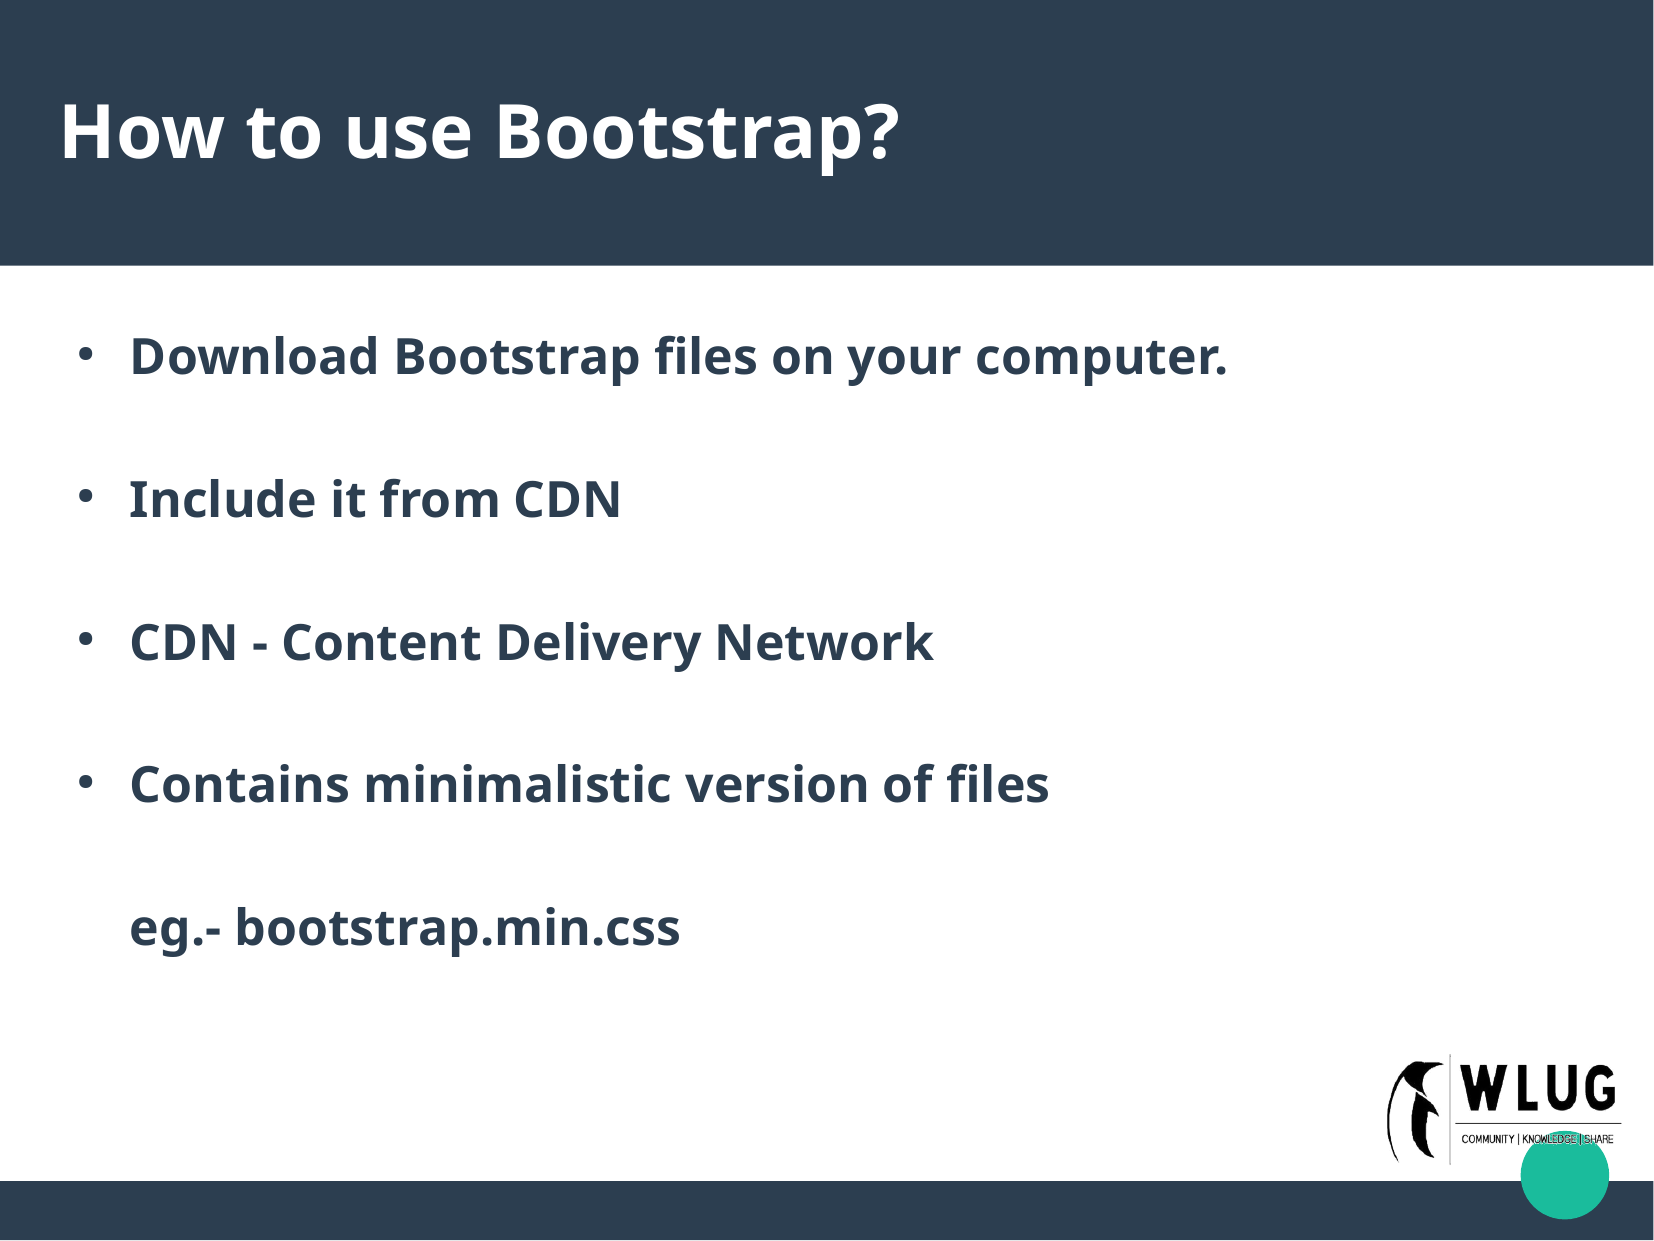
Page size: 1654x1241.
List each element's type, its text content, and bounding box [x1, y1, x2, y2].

list Download Bootstrap files on your computer. Include it from CDN CDN - Content Delivery Network Contains minimalistic version of files eg.- bootstrap.min.css [59, 324, 1595, 1152]
picture [1371, 1046, 1630, 1170]
title How to use Bootstrap? [59, 49, 1595, 207]
